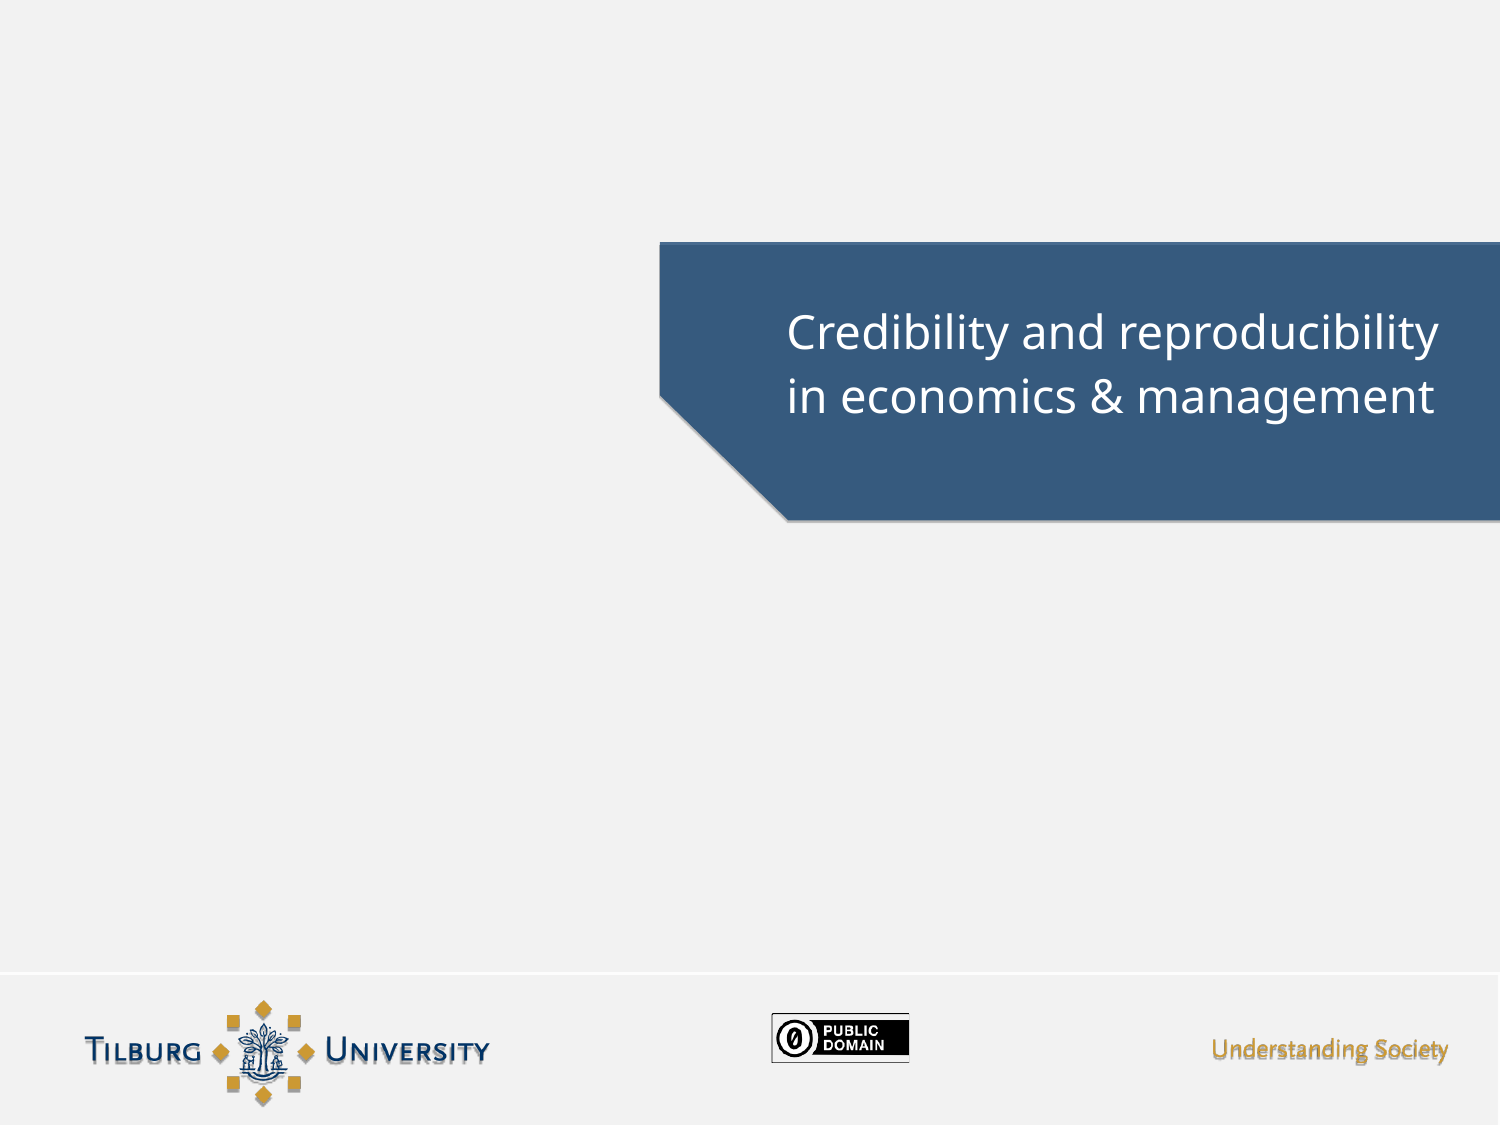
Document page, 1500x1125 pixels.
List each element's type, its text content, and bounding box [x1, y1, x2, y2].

title Credibility and reproducibility in economics & management [771, 242, 1474, 484]
text_box [772, 1014, 909, 1062]
